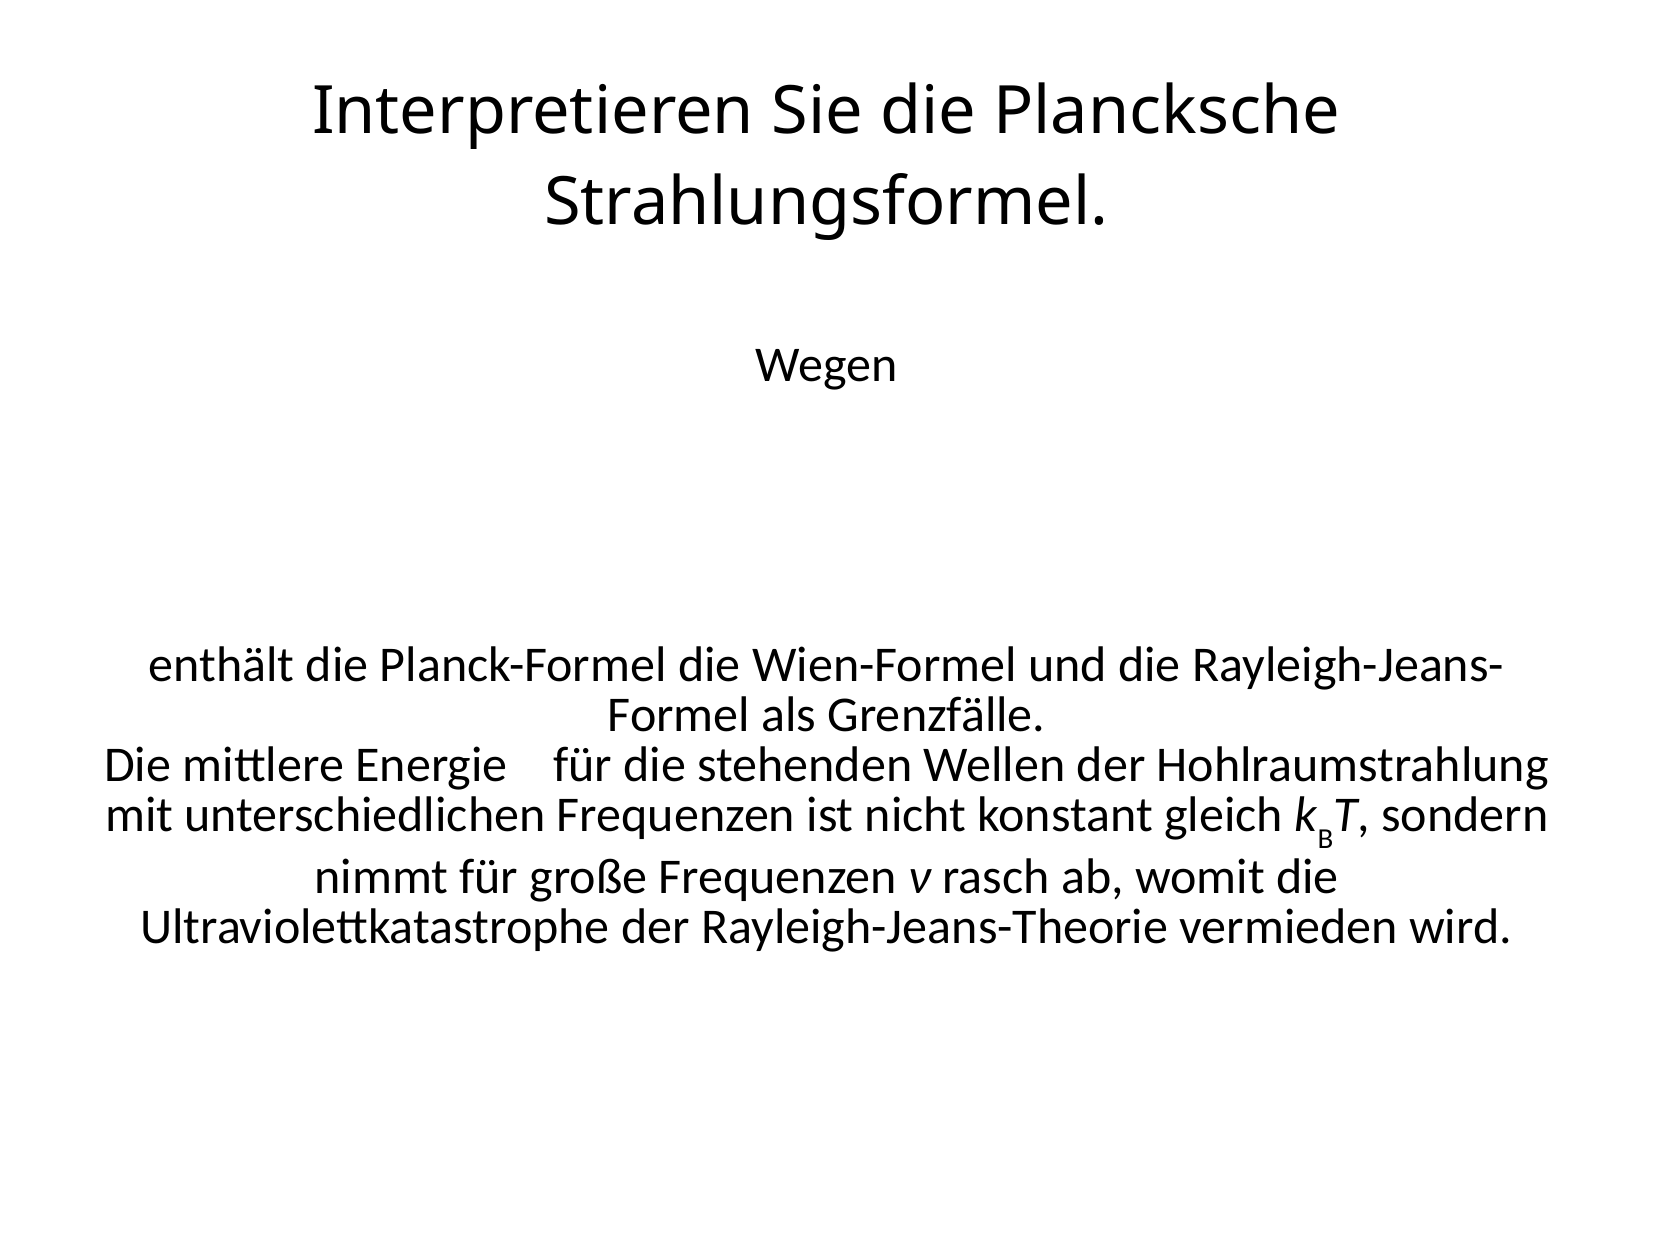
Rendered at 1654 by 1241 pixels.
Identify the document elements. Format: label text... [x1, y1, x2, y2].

chart [306, 399, 1348, 664]
chart [509, 772, 550, 818]
subtitle Wegen enthält die Planck-Formel die Wien-Formel und die Rayleigh-Jeans-Formel als Grenzfälle. Die mittlere Energie für die stehenden Wellen der Hohlraumstrahlung mit unterschiedlichen Frequenzen ist nicht konstant gleich kBT, sondern nimmt für große Frequenzen ν rasch ab, womit die Ultraviolettkatastrophe der Rayleigh-Jeans-Theorie vermieden wird. [82, 278, 1571, 1022]
title Interpretieren Sie die Plancksche Strahlungsformel. [82, 49, 1571, 257]
